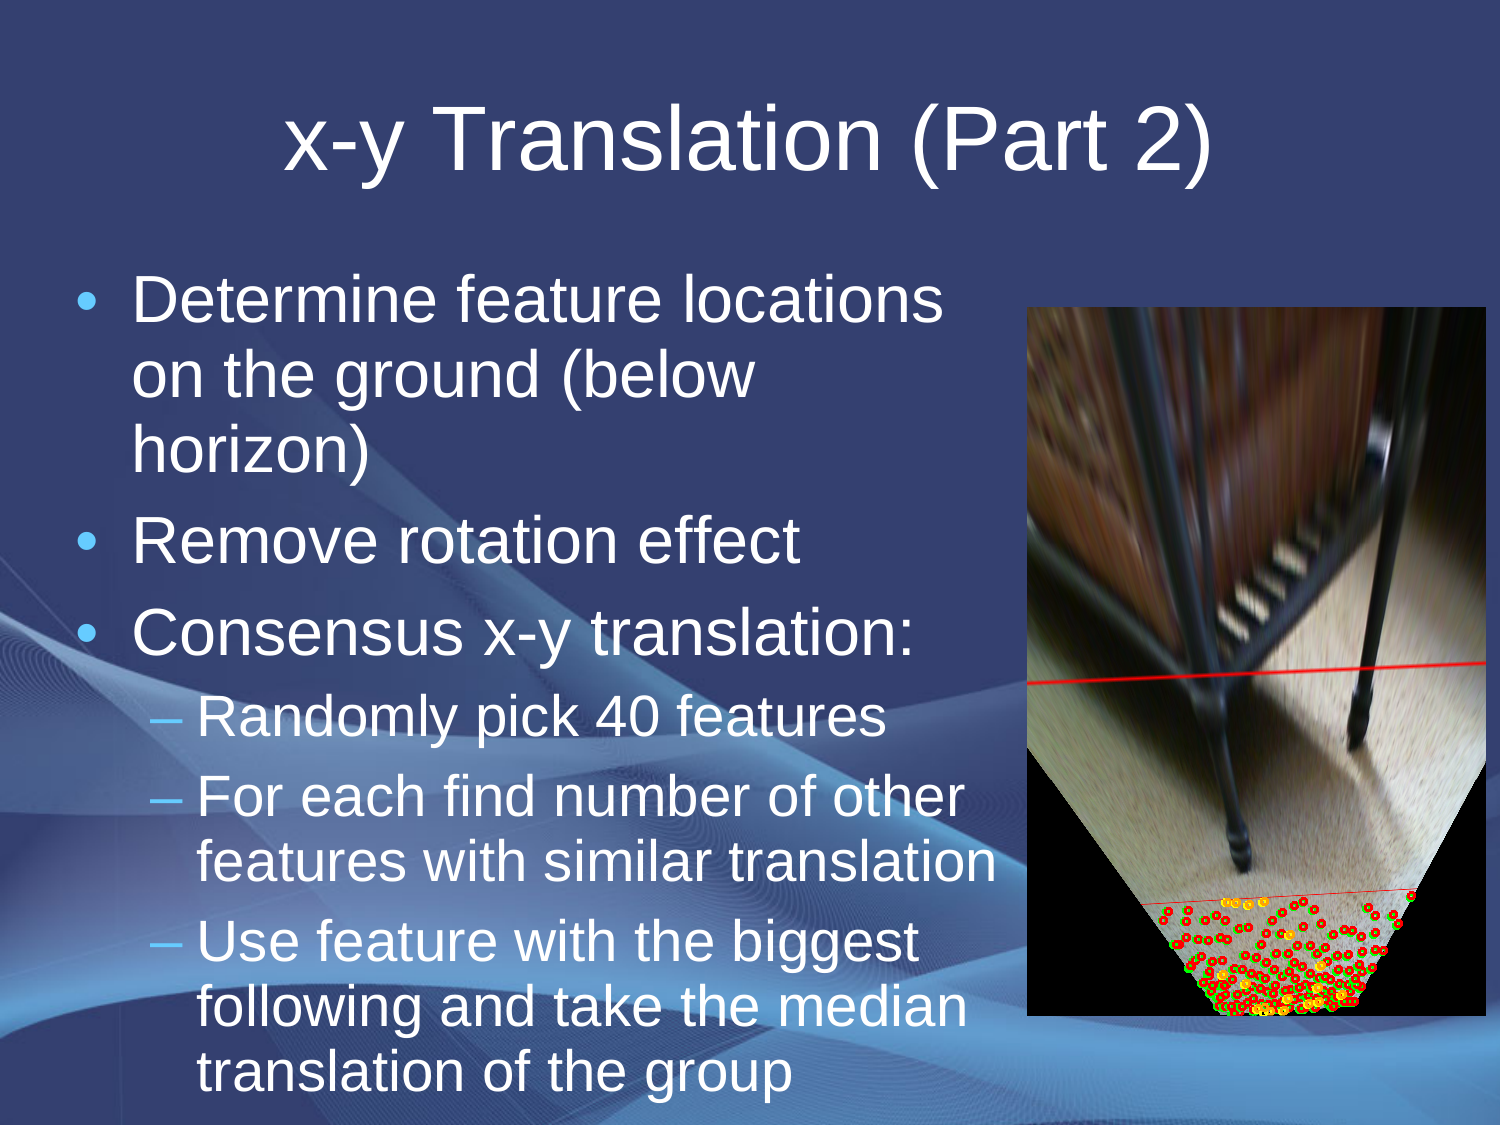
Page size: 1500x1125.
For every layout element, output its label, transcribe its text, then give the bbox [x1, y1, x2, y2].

title x-y Translation (Part 2) [75, 52, 1426, 226]
list Determine feature locations on the ground (below horizon) Remove rotation effect Consensus x-y translation: Randomly pick 40 features For each find number of other features with similar translation Use feature with the biggest following and take the median translation of the group [75, 262, 1004, 1102]
picture [0, 0, 1500, 1125]
